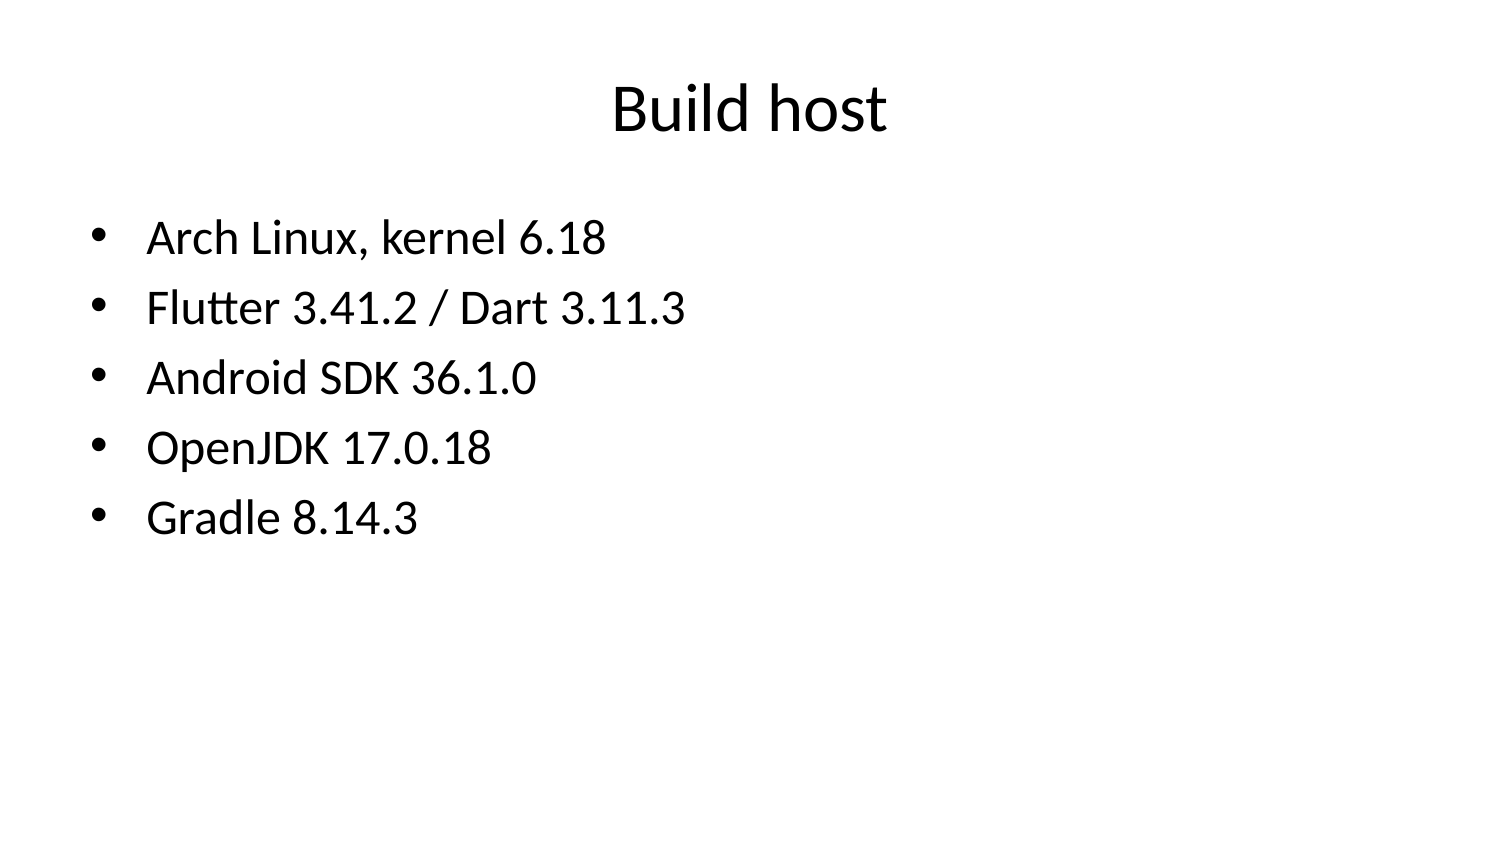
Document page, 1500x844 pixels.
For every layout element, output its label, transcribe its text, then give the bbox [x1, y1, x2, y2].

list Arch Linux, kernel 6.18 Flutter 3.41.2 / Dart 3.11.3 Android SDK 36.1.0 OpenJDK 17.0.18 Gradle 8.14.3 [75, 196, 1425, 754]
title Build host [75, 33, 1425, 175]
